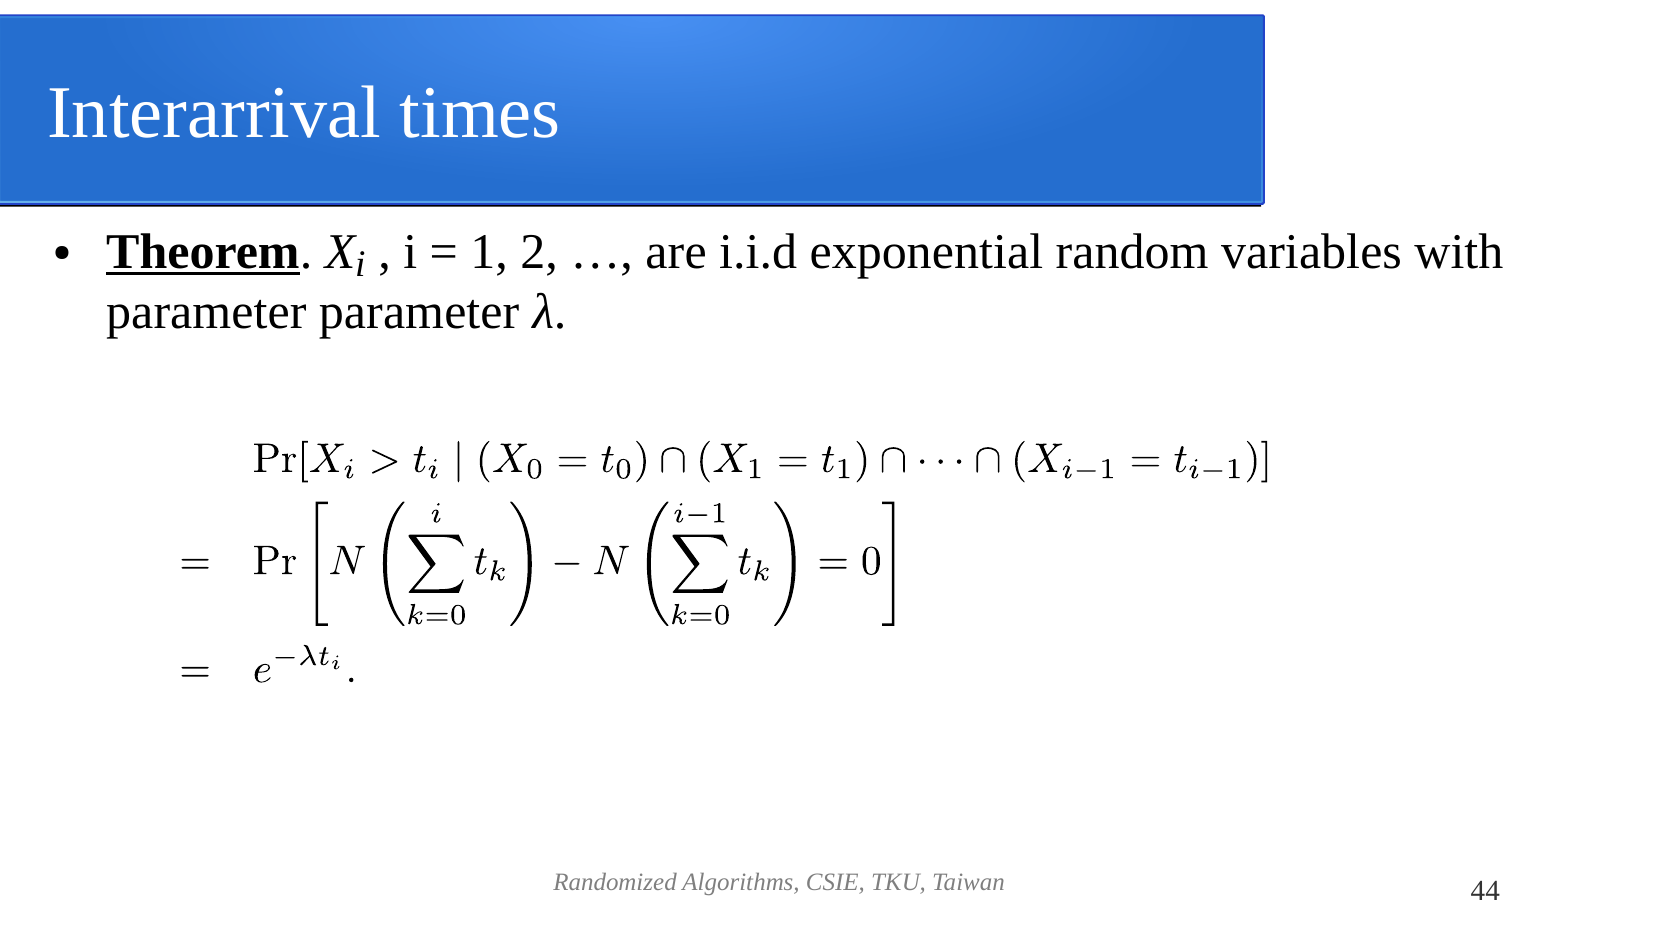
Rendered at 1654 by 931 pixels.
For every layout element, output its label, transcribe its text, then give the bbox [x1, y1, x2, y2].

title Interarrival times [47, 35, 1199, 189]
picture [177, 439, 1269, 685]
list Theorem. Xi , i = 1, 2, …, are i.i.d exponential random variables with parameter parameter λ. [35, 224, 1524, 764]
